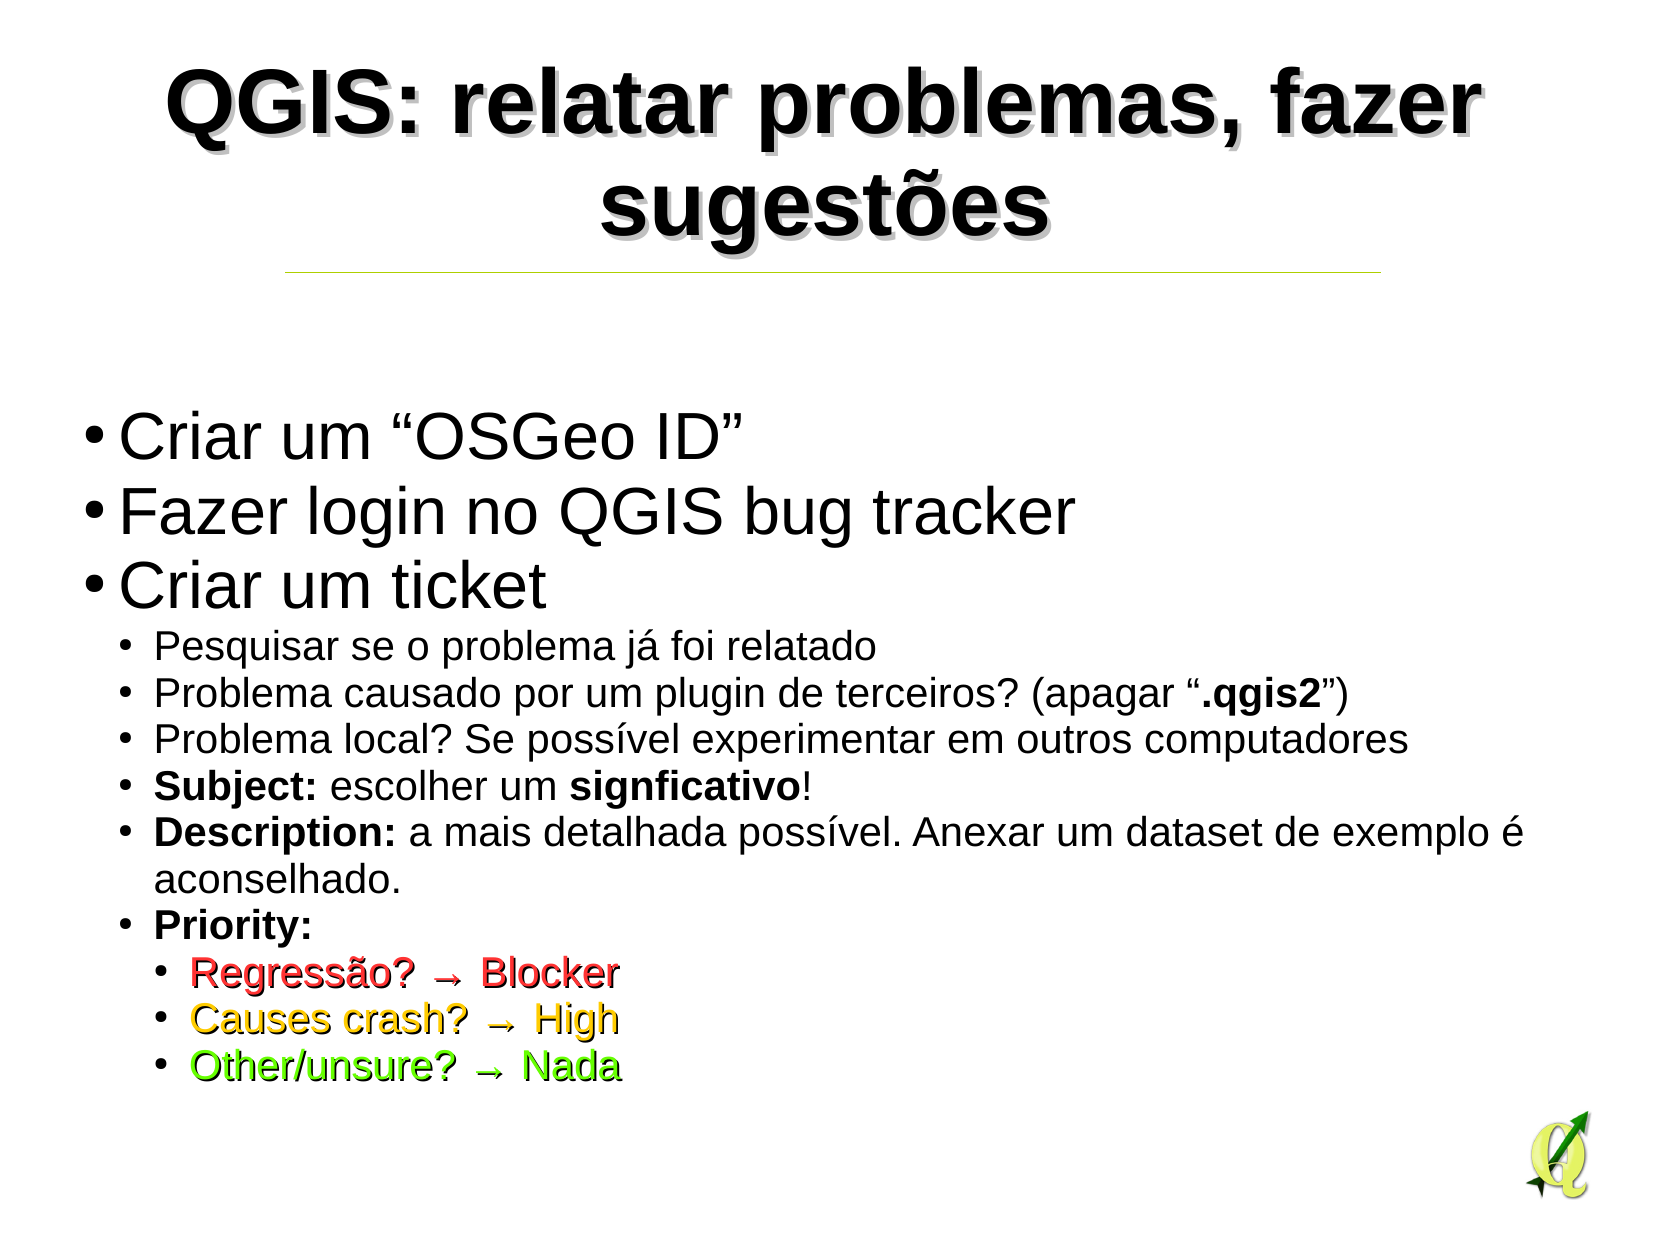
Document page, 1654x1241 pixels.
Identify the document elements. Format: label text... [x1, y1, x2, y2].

picture [1500, 1109, 1621, 1201]
title QGIS: relatar problemas, fazer sugestões [15, 49, 1636, 257]
text_box Criar um “OSGeo ID” Fazer login no QGIS bug tracker Criar um ticket Pesquisar se o problema já foi relatado Problema causado por um plugin de terceiros? (apagar “.qgis2”) Problema local? Se possível experimentar em outros computadores Subject: escolher um signficativo! Description: a mais detalhada possível. Anexar um dataset de exemplo é aconselhado. Priority: Regressão? → Blocker Causes crash? → High Other/unsure? → Nada [82, 209, 1621, 1091]
